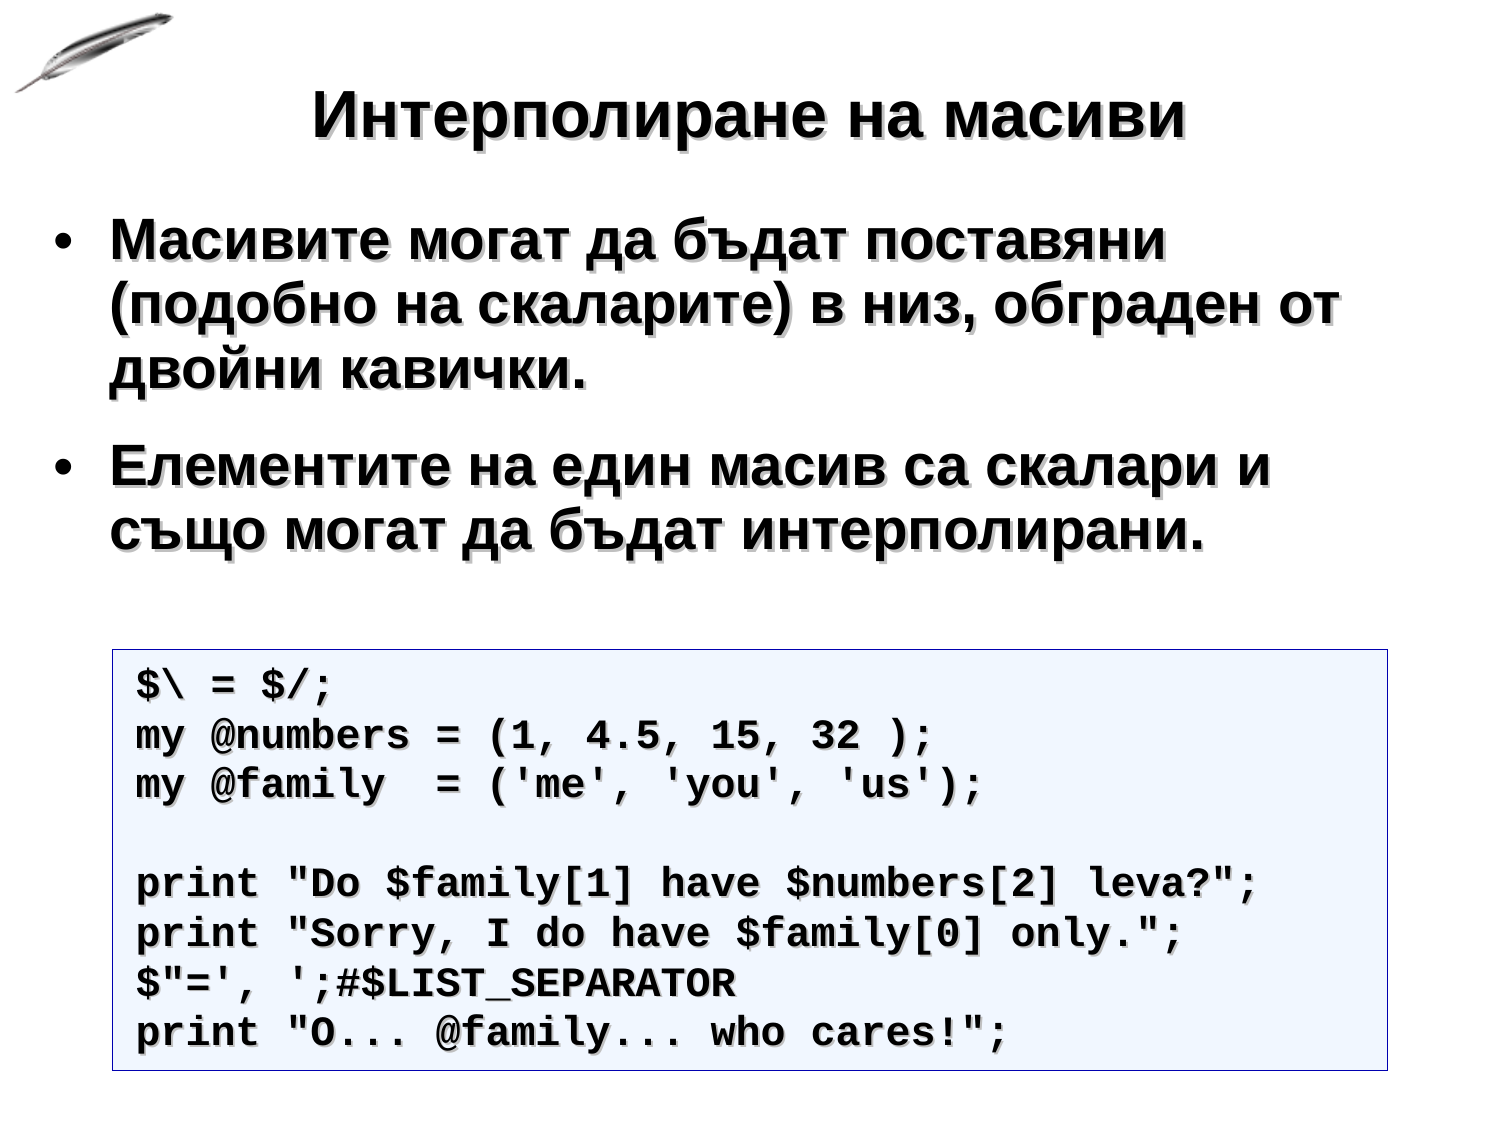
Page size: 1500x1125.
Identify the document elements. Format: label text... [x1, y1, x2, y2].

title Интерполиране на масиви [103, 0, 1397, 207]
list Масивите могат да бъдат поставяни (подобно на скаларите) в низ, обграден от двойни кавички. Елементите на един масив са скалари и също могат да бъдат интерполирани. [53, 207, 1447, 1084]
text_box $\ = $/; my @numbers = (1, 4.5, 15, 32 ); my @family = ('me', 'you', 'us'); print "Do $family[1] have $numbers[2] leva?"; print "Sorry, I do have $family[0] only."; $"=', ';#$LIST_SEPARATOR print "O... @family... who cares!"; [111, 649, 1388, 1071]
picture [11, 11, 103, 95]
